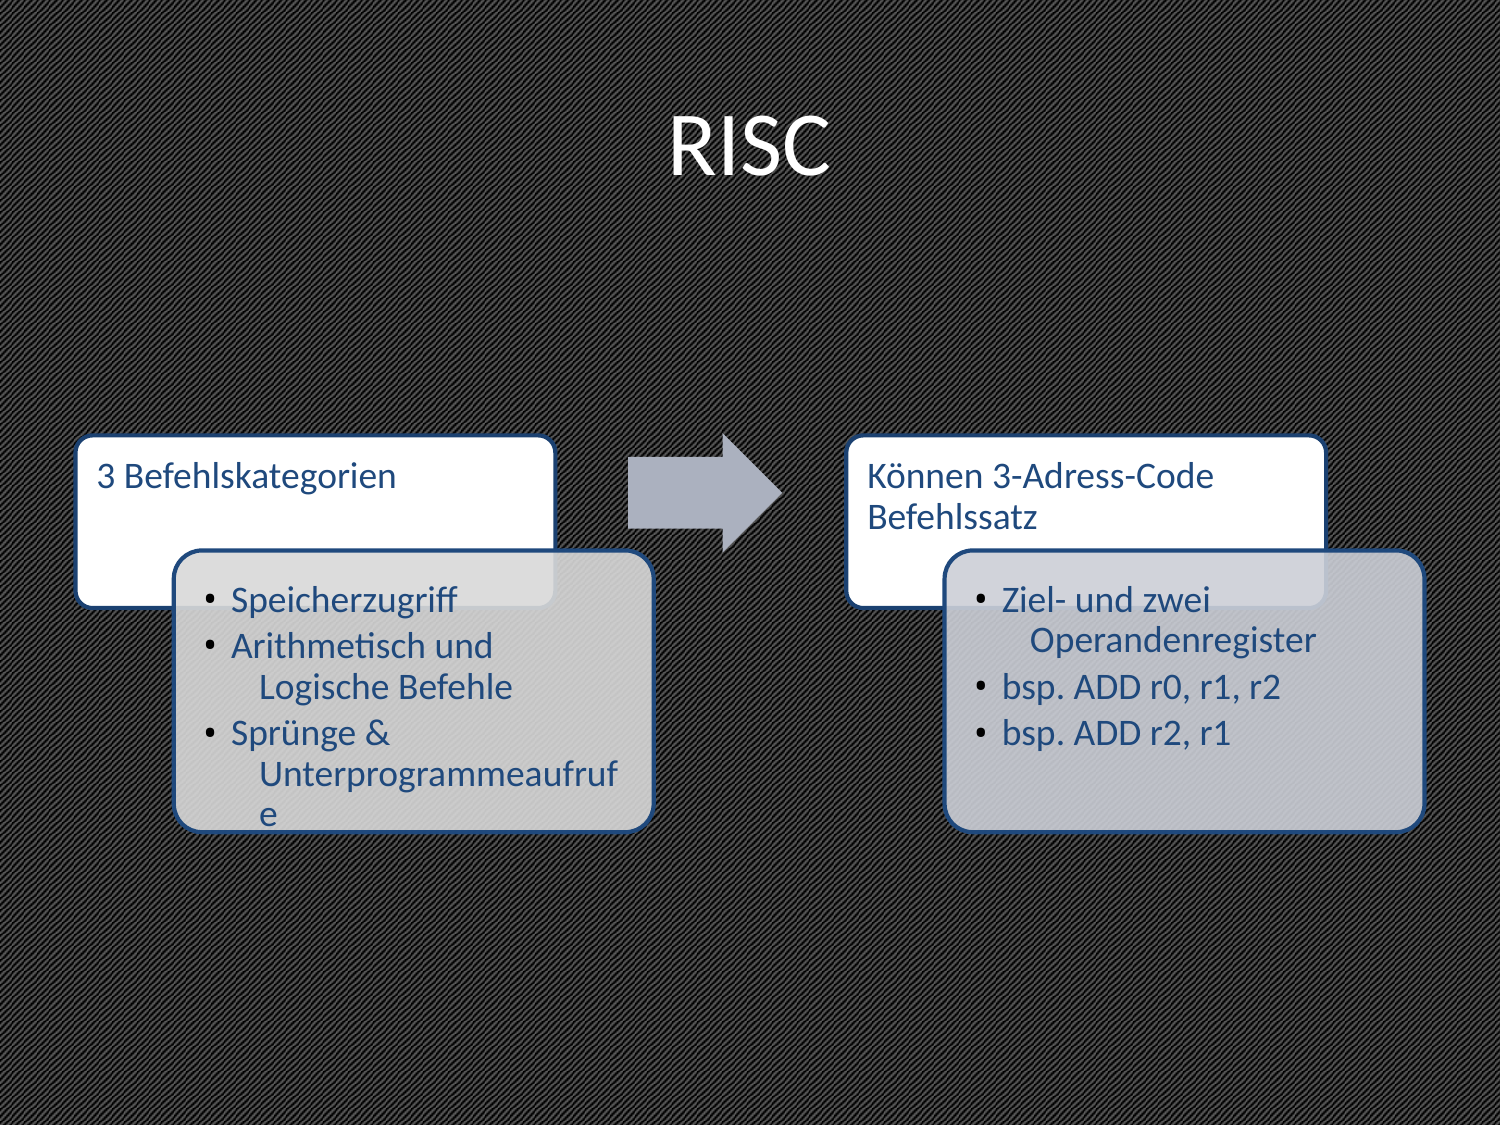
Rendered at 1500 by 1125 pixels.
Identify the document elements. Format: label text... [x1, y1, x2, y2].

text_box Ziel- und zwei Operandenregister bsp. ADD r0, r1, r2 bsp. ADD r2, r1 [944, 550, 1425, 833]
text_box [628, 433, 783, 553]
text_box Können 3-Adress-Code Befehlssatz [846, 435, 1327, 609]
text_box Speicherzugriff Arithmetisch und Logische Befehle Sprünge & Unterprogrammeaufrufe [173, 550, 654, 833]
title RISC [75, 45, 1426, 233]
text_box 3 Befehlskategorien [75, 435, 556, 609]
